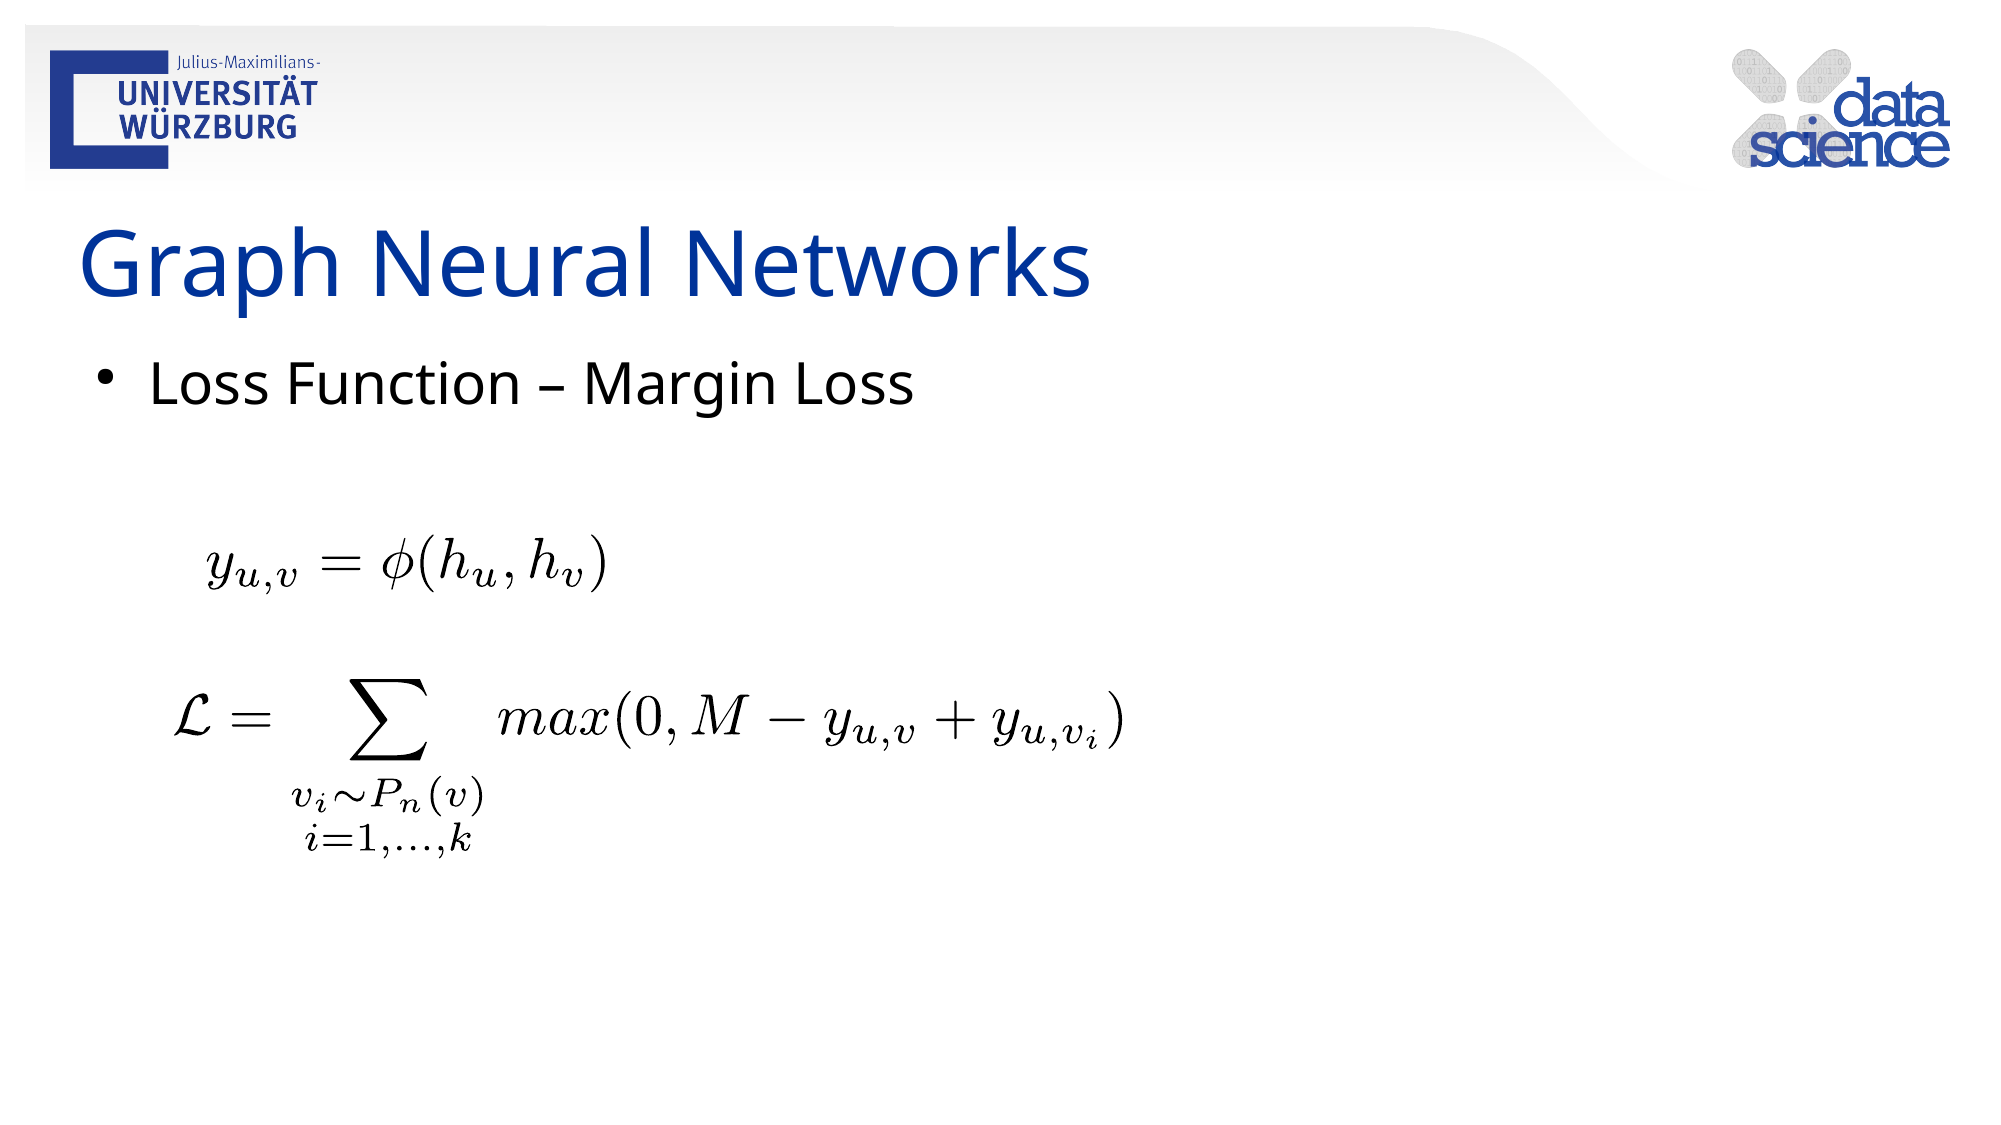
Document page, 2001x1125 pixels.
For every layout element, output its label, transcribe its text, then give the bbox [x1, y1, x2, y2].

picture [50, 50, 321, 169]
text_box [206, 534, 605, 595]
list Loss Function – Margin Loss [77, 347, 1901, 1014]
title Graph Neural Networks [77, 198, 1901, 324]
picture [1732, 49, 1950, 168]
text_box [174, 679, 1123, 859]
